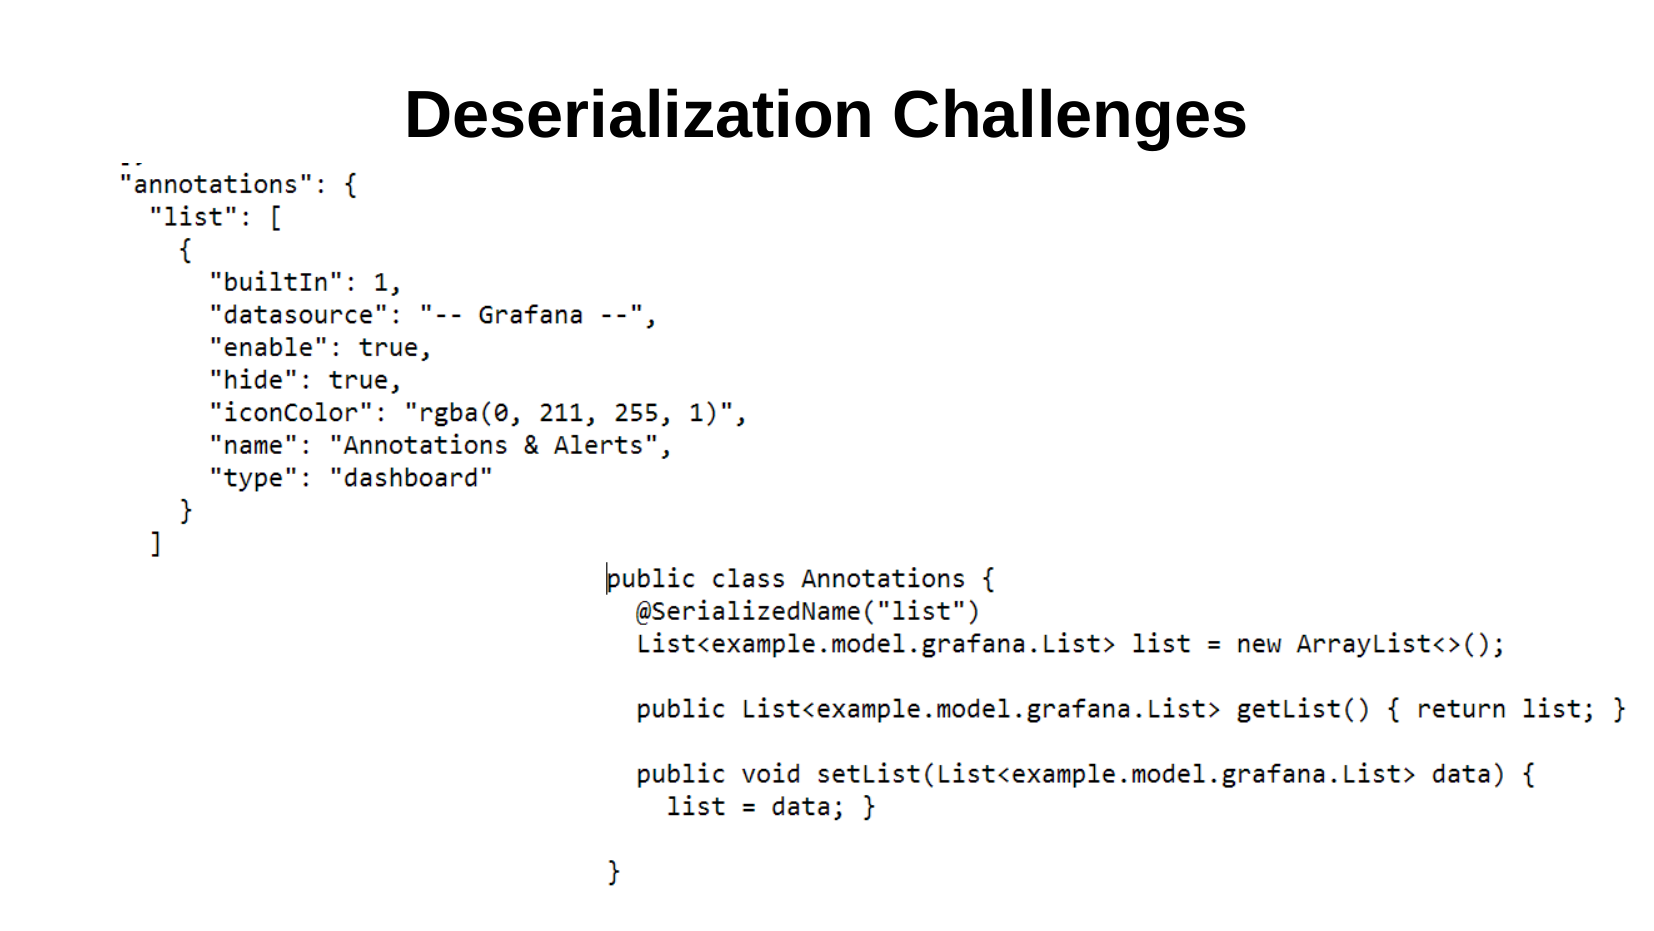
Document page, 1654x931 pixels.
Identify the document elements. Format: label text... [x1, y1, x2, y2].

picture [82, 163, 1638, 931]
title Deserialization Challenges [82, 37, 1571, 193]
